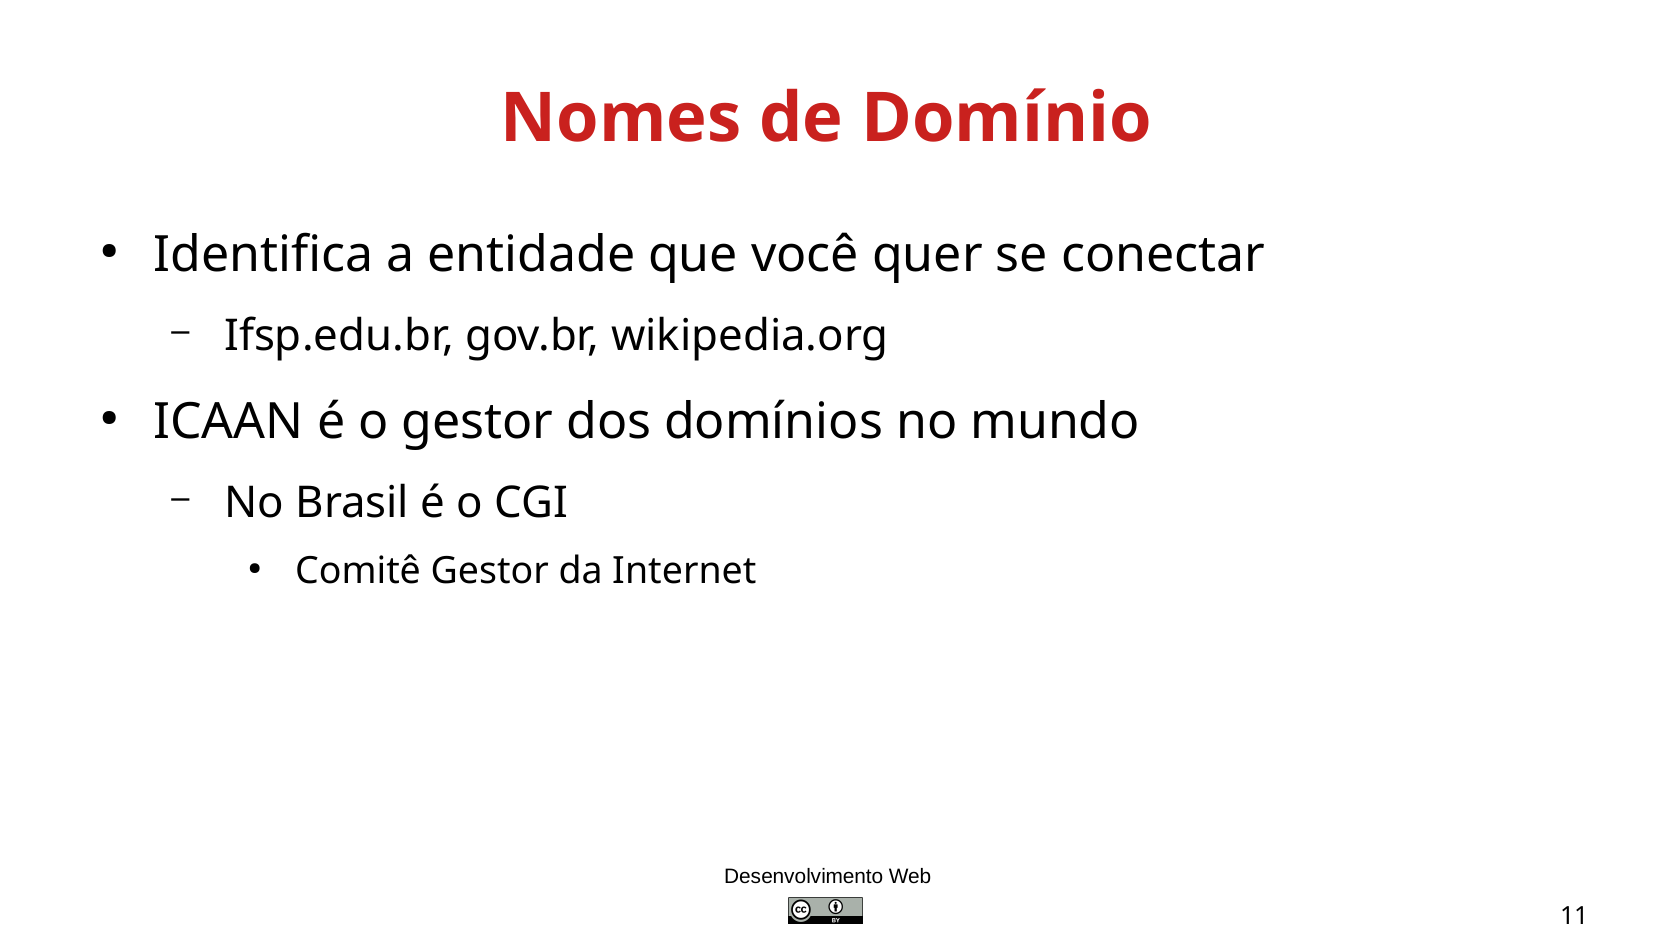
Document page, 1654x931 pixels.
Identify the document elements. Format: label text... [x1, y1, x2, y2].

picture [788, 897, 863, 924]
list Identifica a entidade que você quer se conectar Ifsp.edu.br, gov.br, wikipedia.org ICAAN é o gestor dos domínios no mundo No Brasil é o CGI Comitê Gestor da Internet [82, 217, 1571, 851]
title Nomes de Domínio [82, 37, 1571, 193]
